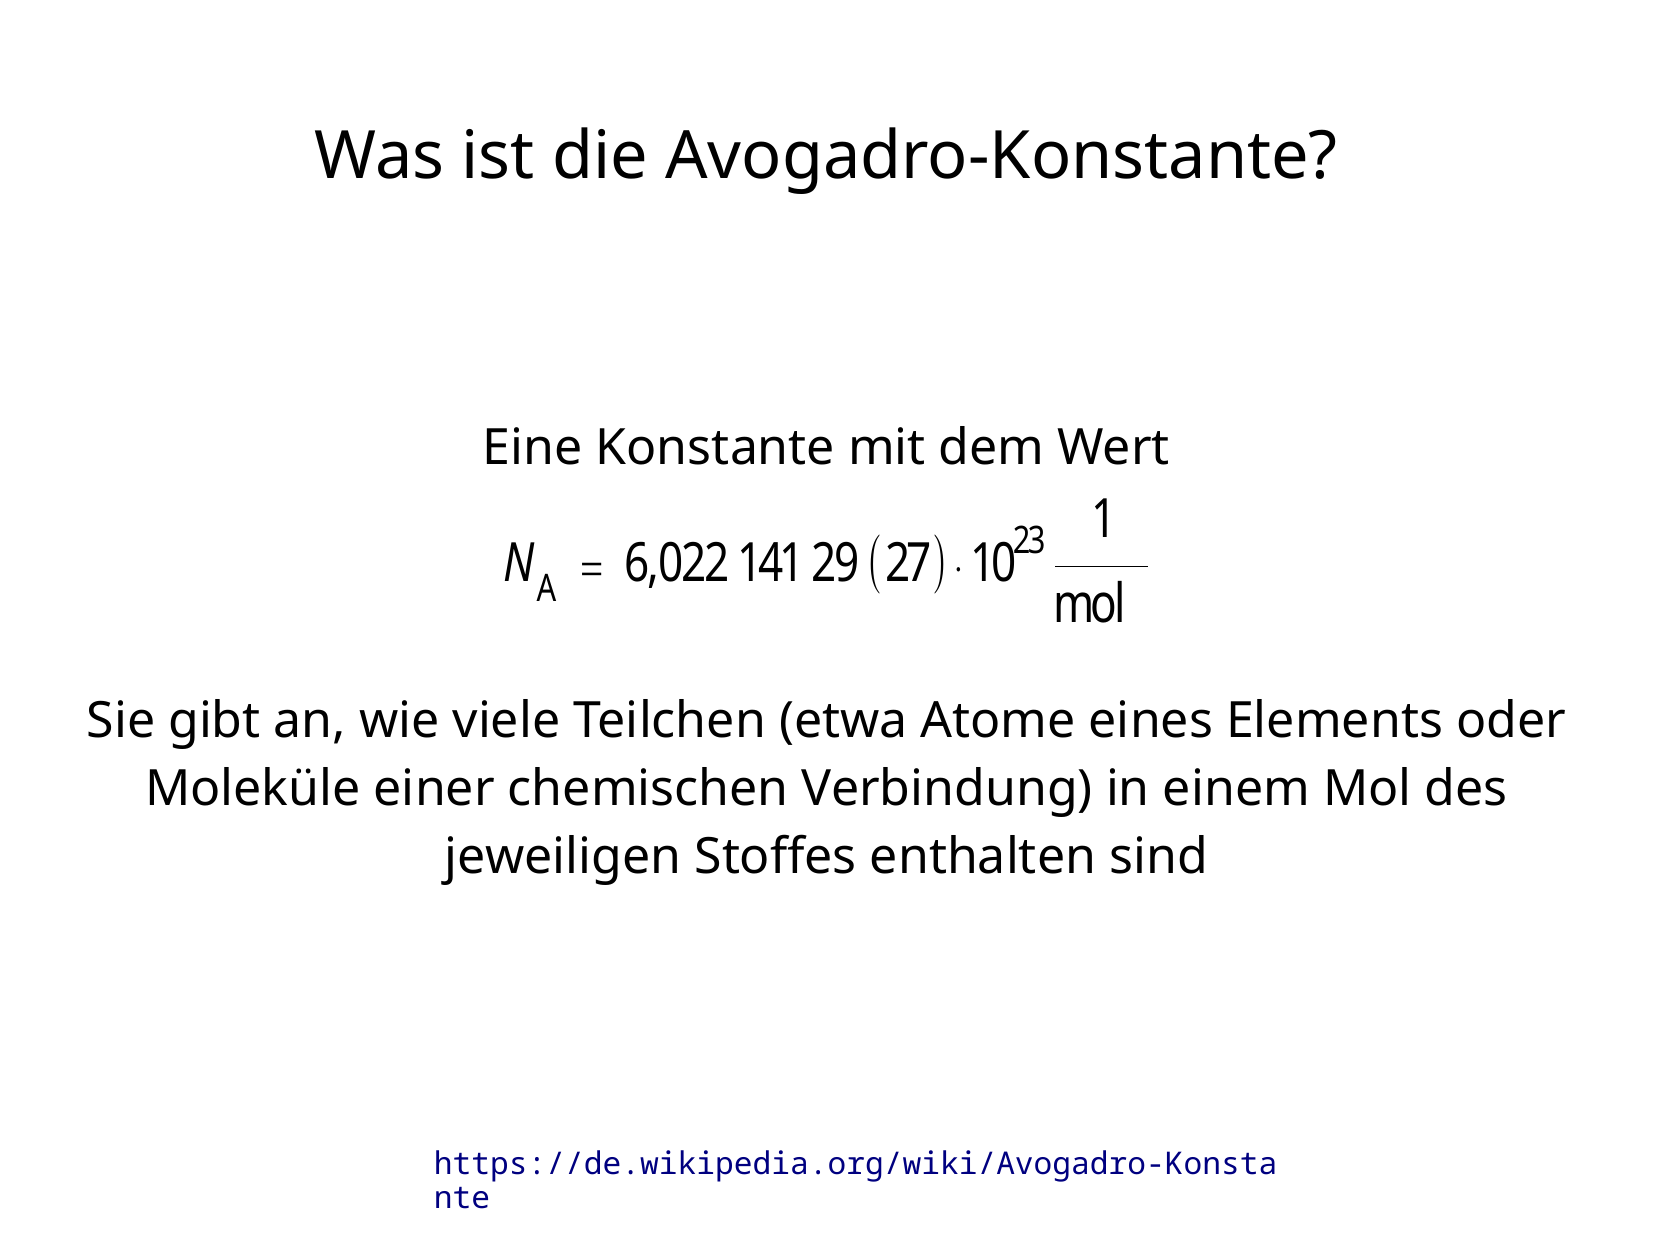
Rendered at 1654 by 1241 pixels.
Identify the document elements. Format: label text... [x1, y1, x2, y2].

subtitle Eine Konstante mit dem Wert Sie gibt an, wie viele Teilchen (etwa Atome eines Elements oder Moleküle einer chemischen Verbindung) in einem Mol des jeweiligen Stoffes enthalten sind [82, 290, 1571, 1010]
chart [498, 486, 1155, 636]
title Was ist die Avogadro-Konstante? [82, 49, 1571, 257]
text_box https://de.wikipedia.org/wiki/Avogadro-Konstante [419, 1133, 1306, 1186]
